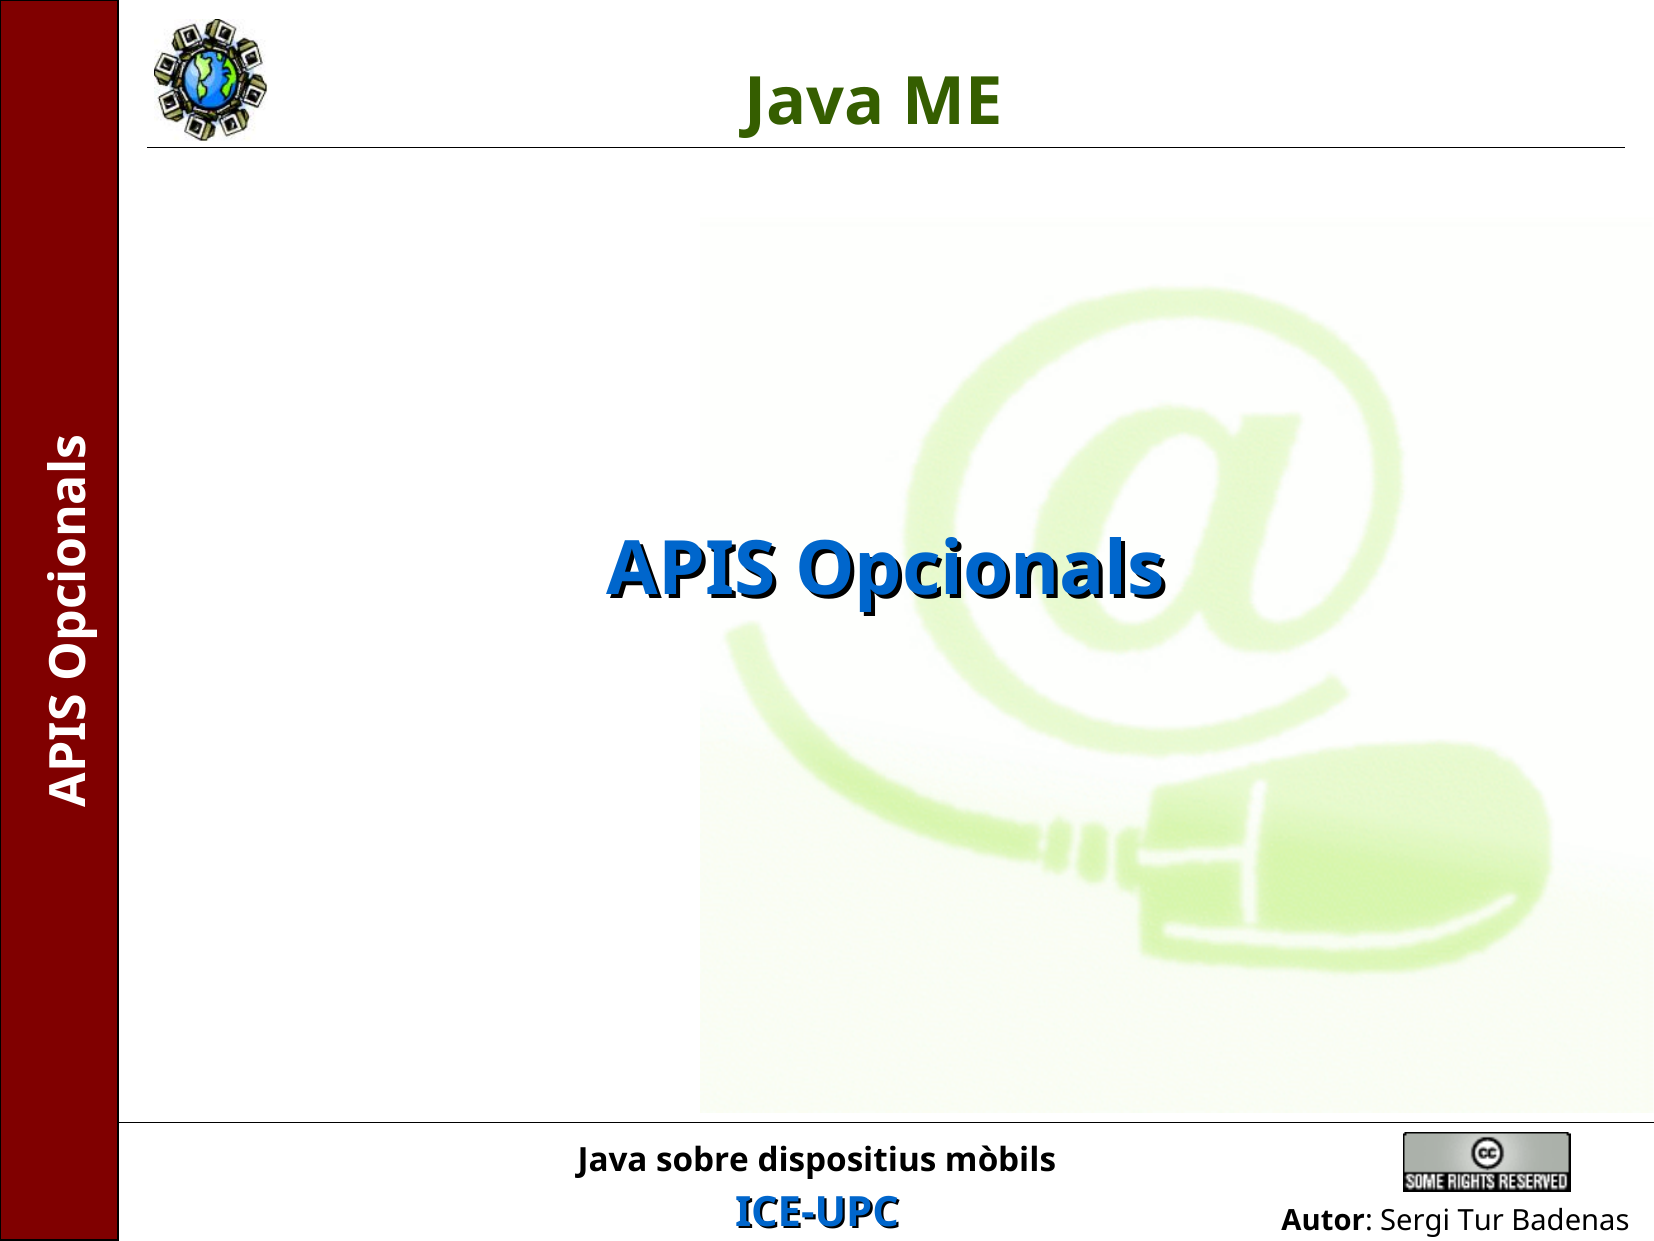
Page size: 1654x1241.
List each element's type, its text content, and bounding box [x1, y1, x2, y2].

picture [1403, 1132, 1571, 1192]
title Java ME [129, 56, 1619, 141]
picture [154, 19, 268, 56]
picture [700, 217, 1654, 1113]
subtitle APIS Opcionals [141, 250, 1630, 1086]
